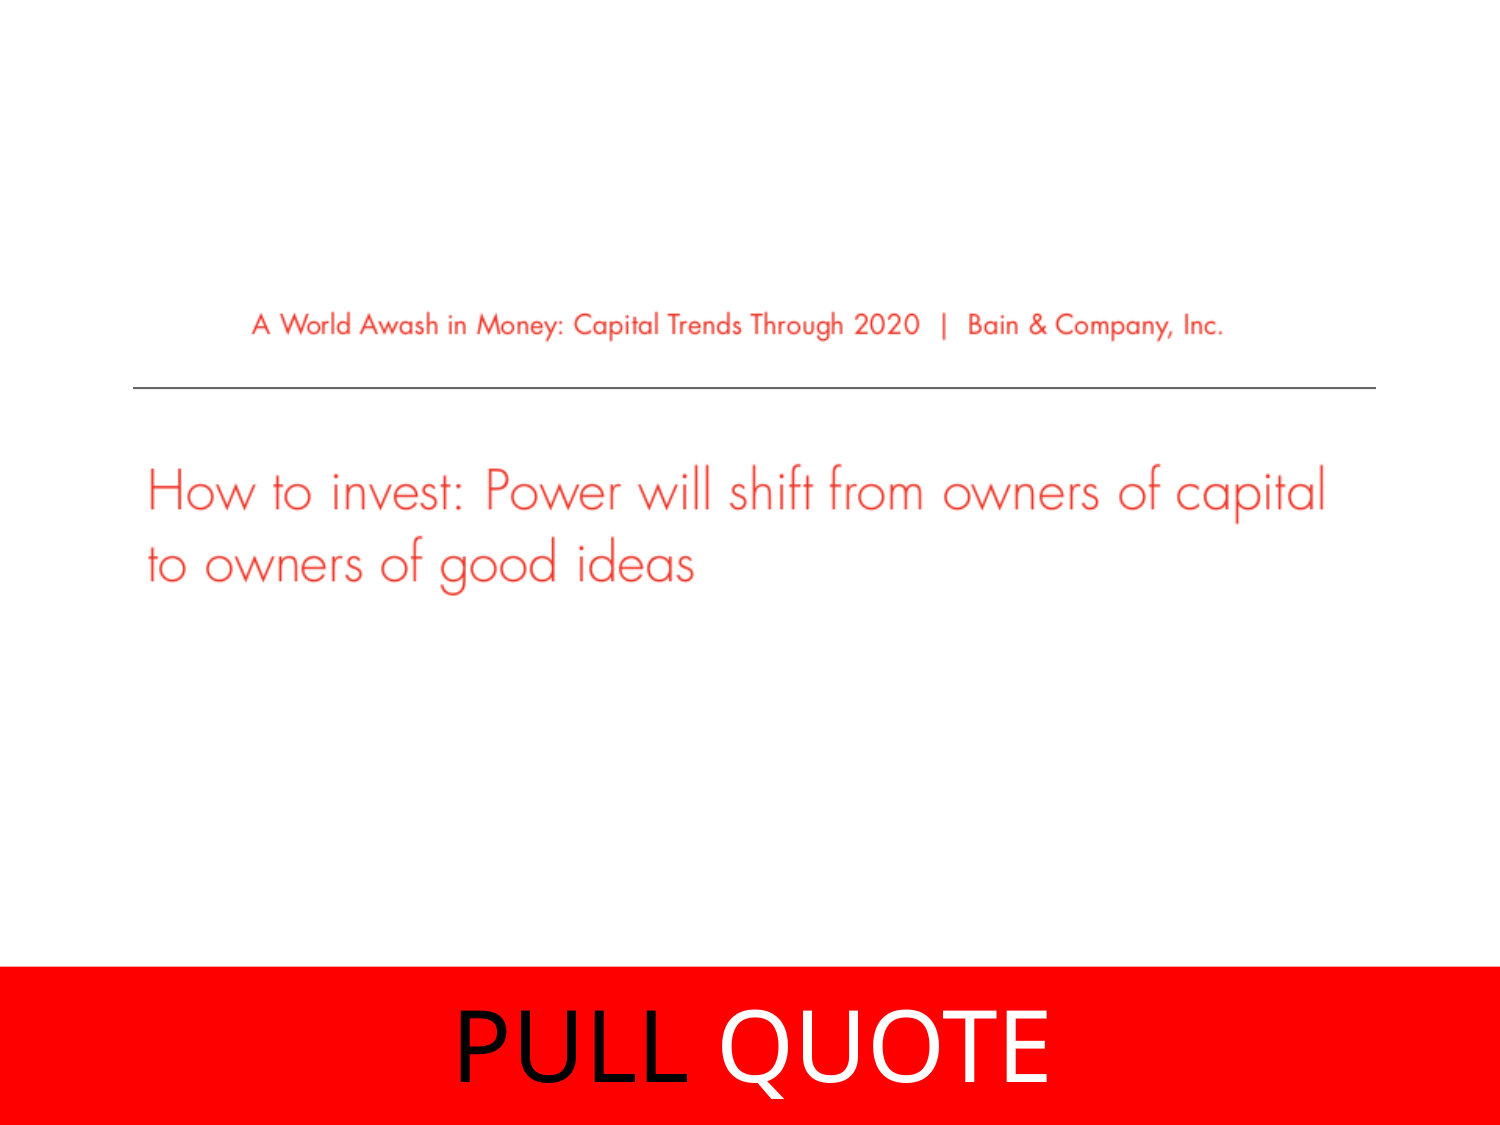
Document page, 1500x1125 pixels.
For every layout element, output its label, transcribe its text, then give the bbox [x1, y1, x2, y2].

list PULL QUOTE [28, 974, 1478, 1111]
picture [133, 242, 1376, 652]
